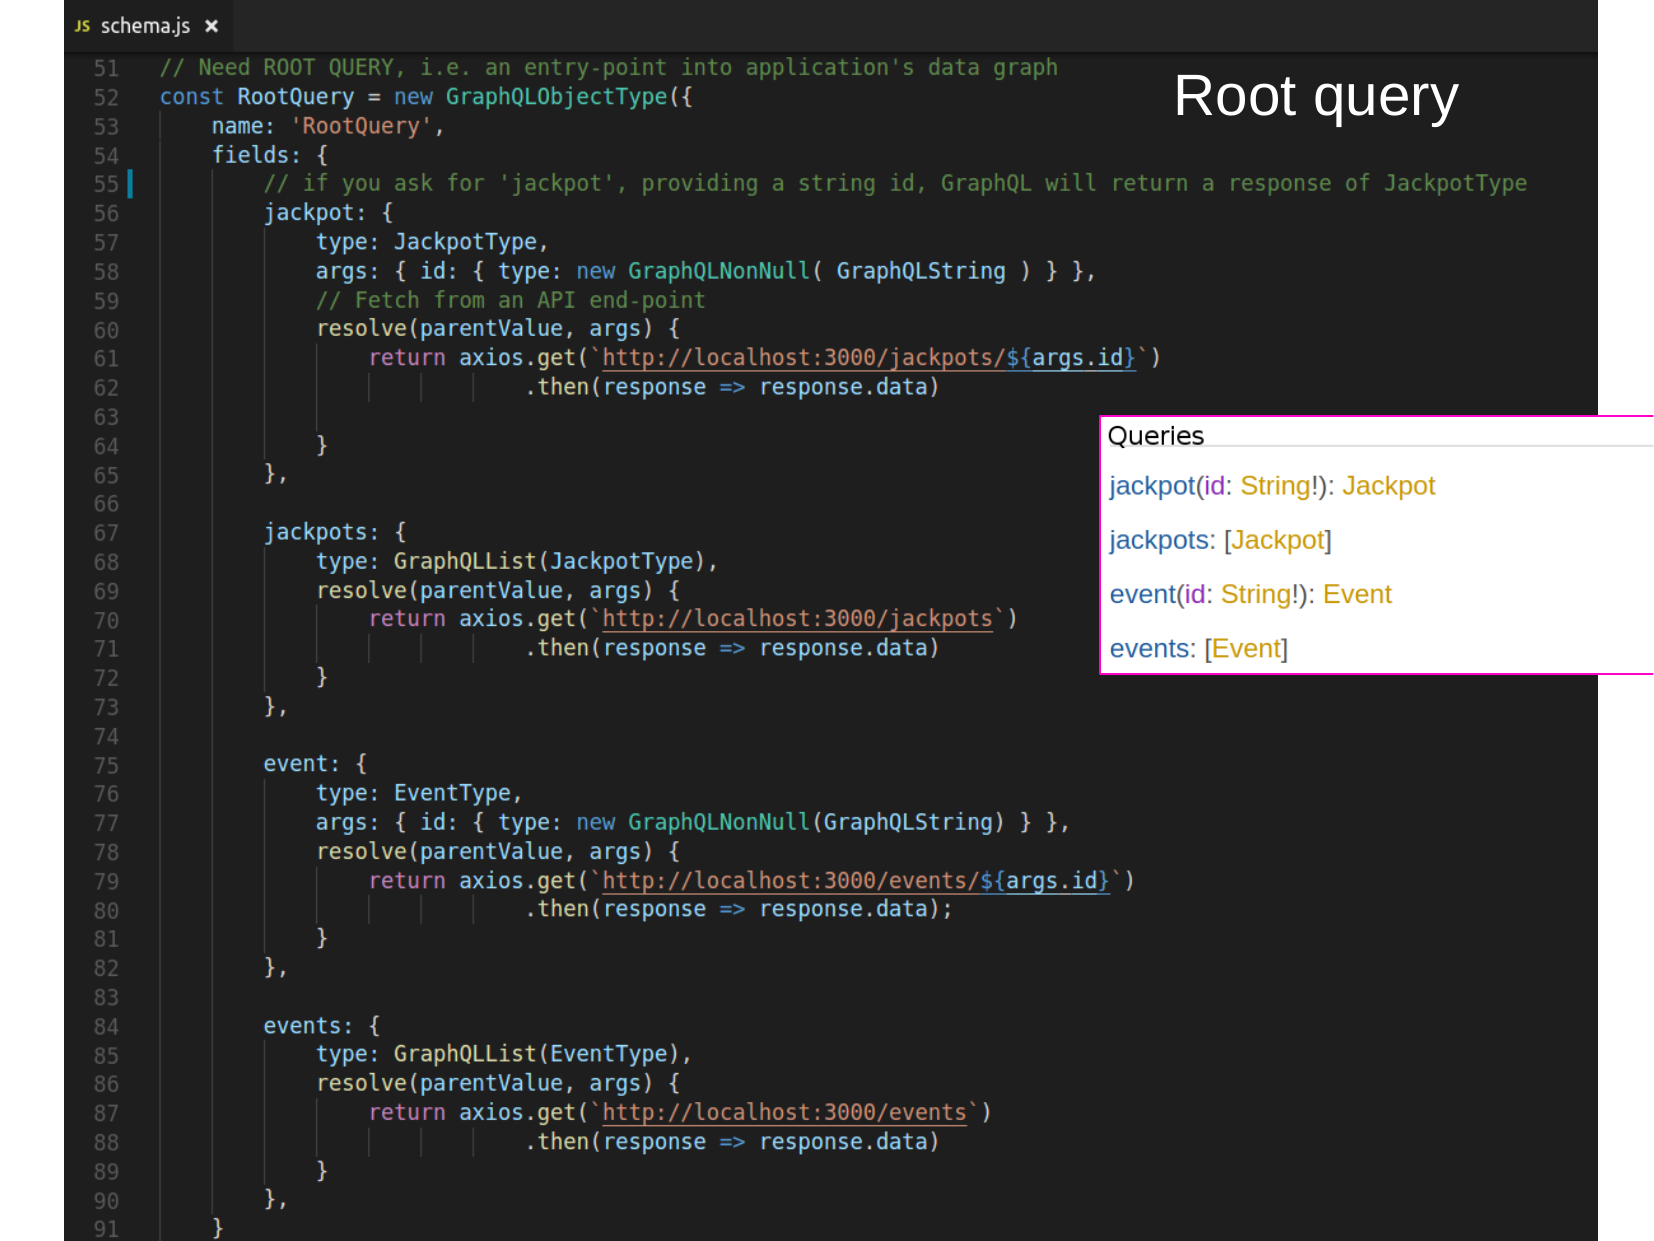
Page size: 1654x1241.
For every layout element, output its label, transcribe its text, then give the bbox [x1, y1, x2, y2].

picture [1100, 416, 1654, 674]
picture [64, 0, 1598, 1241]
title Root query [1062, 49, 1571, 142]
